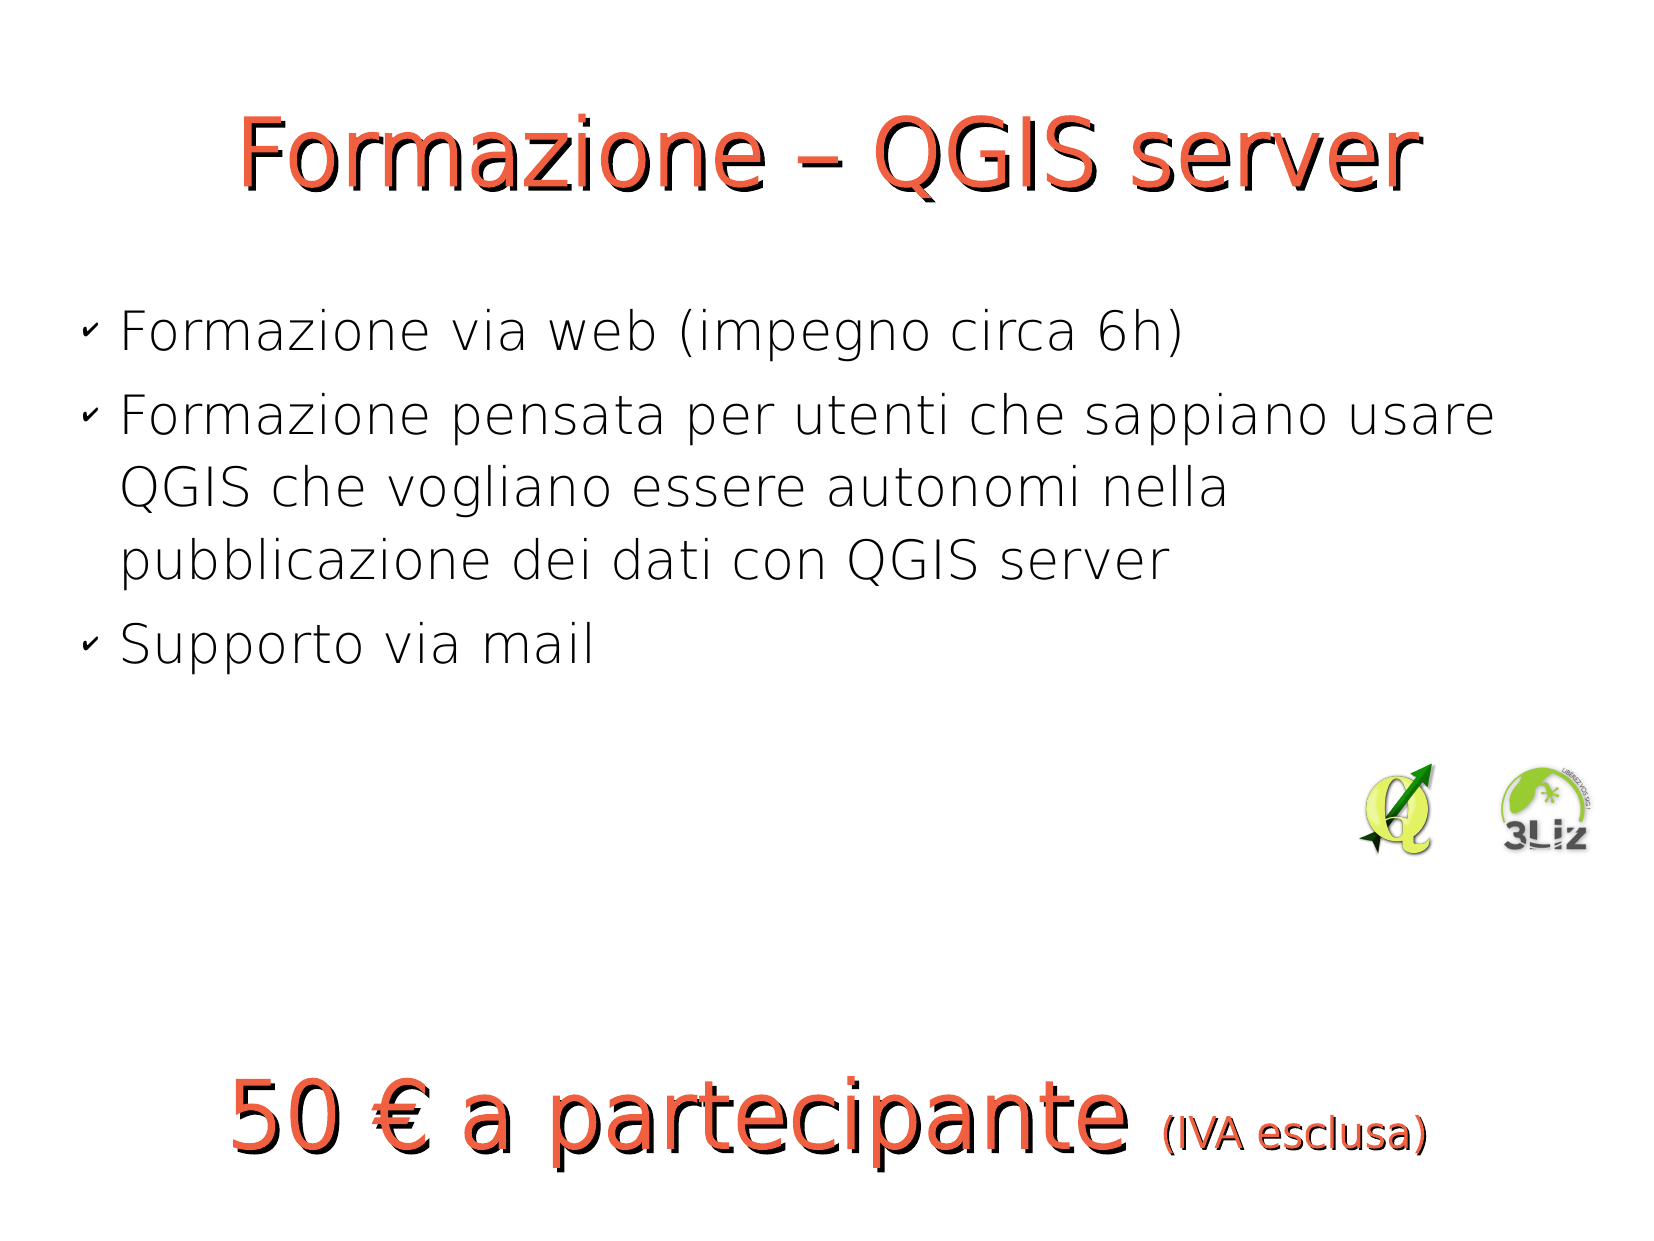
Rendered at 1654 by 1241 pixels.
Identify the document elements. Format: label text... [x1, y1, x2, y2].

picture [1351, 761, 1447, 858]
title 50 € a partecipante (IVA esclusa) [82, 1012, 1571, 1220]
subtitle Formazione via web (impegno circa 6h) Formazione pensata per utenti che sappiano usare QGIS che vogliano essere autonomi nella pubblicazione dei dati con QGIS server Supporto via mail [82, 290, 1571, 1010]
picture [1498, 761, 1595, 858]
title Formazione – QGIS server [82, 49, 1571, 257]
